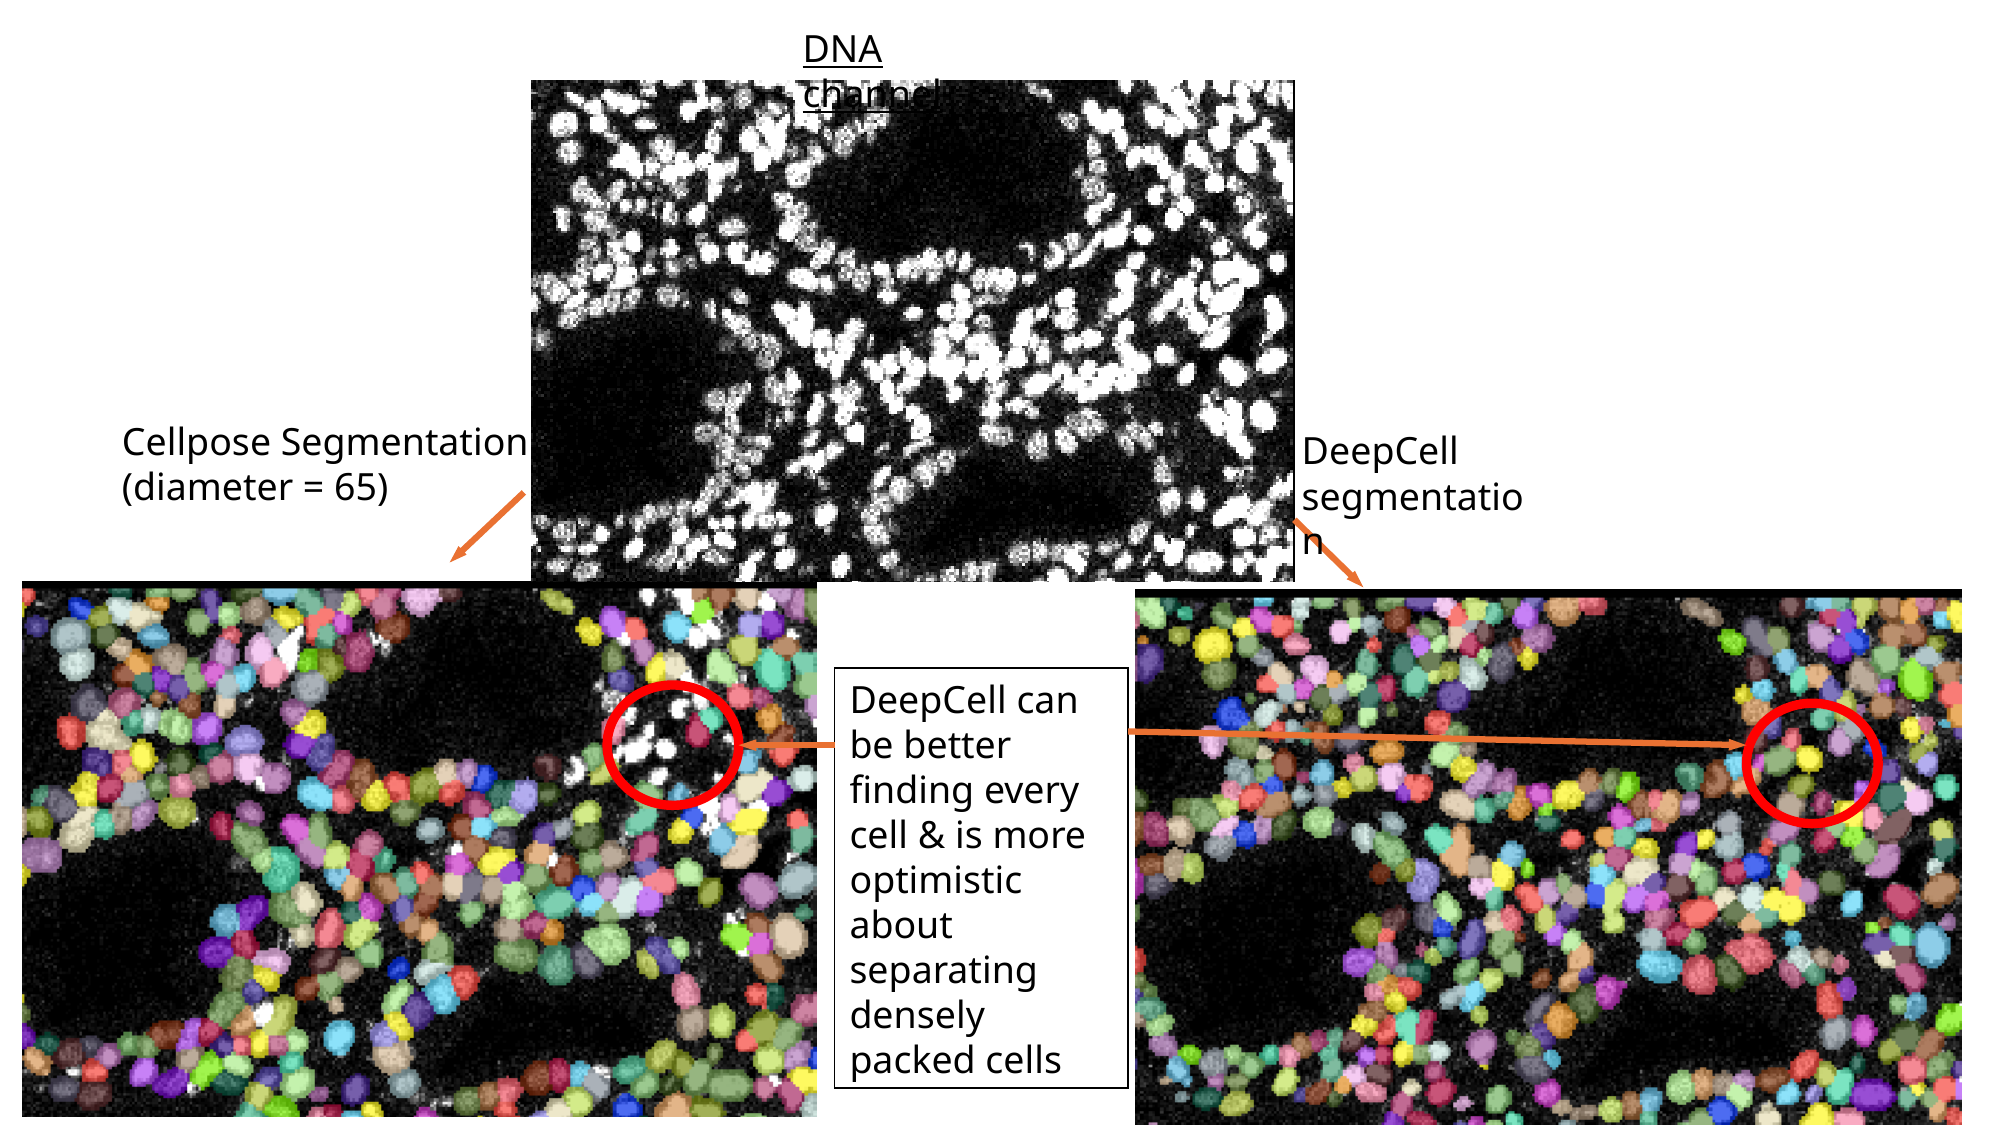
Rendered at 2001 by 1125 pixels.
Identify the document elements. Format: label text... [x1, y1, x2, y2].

text_box DeepCell can be better finding every cell & is more optimistic about separating densely packed cells [834, 668, 1129, 1047]
text_box Cellpose Segmentation (diameter = 65) [106, 410, 547, 517]
picture [1135, 589, 1962, 1125]
text_box DeepCell segmentation [1286, 420, 1549, 527]
text_box DNA channel [787, 17, 1039, 79]
picture [22, 80, 1295, 1117]
picture [612, 690, 733, 800]
picture [1752, 708, 1873, 818]
